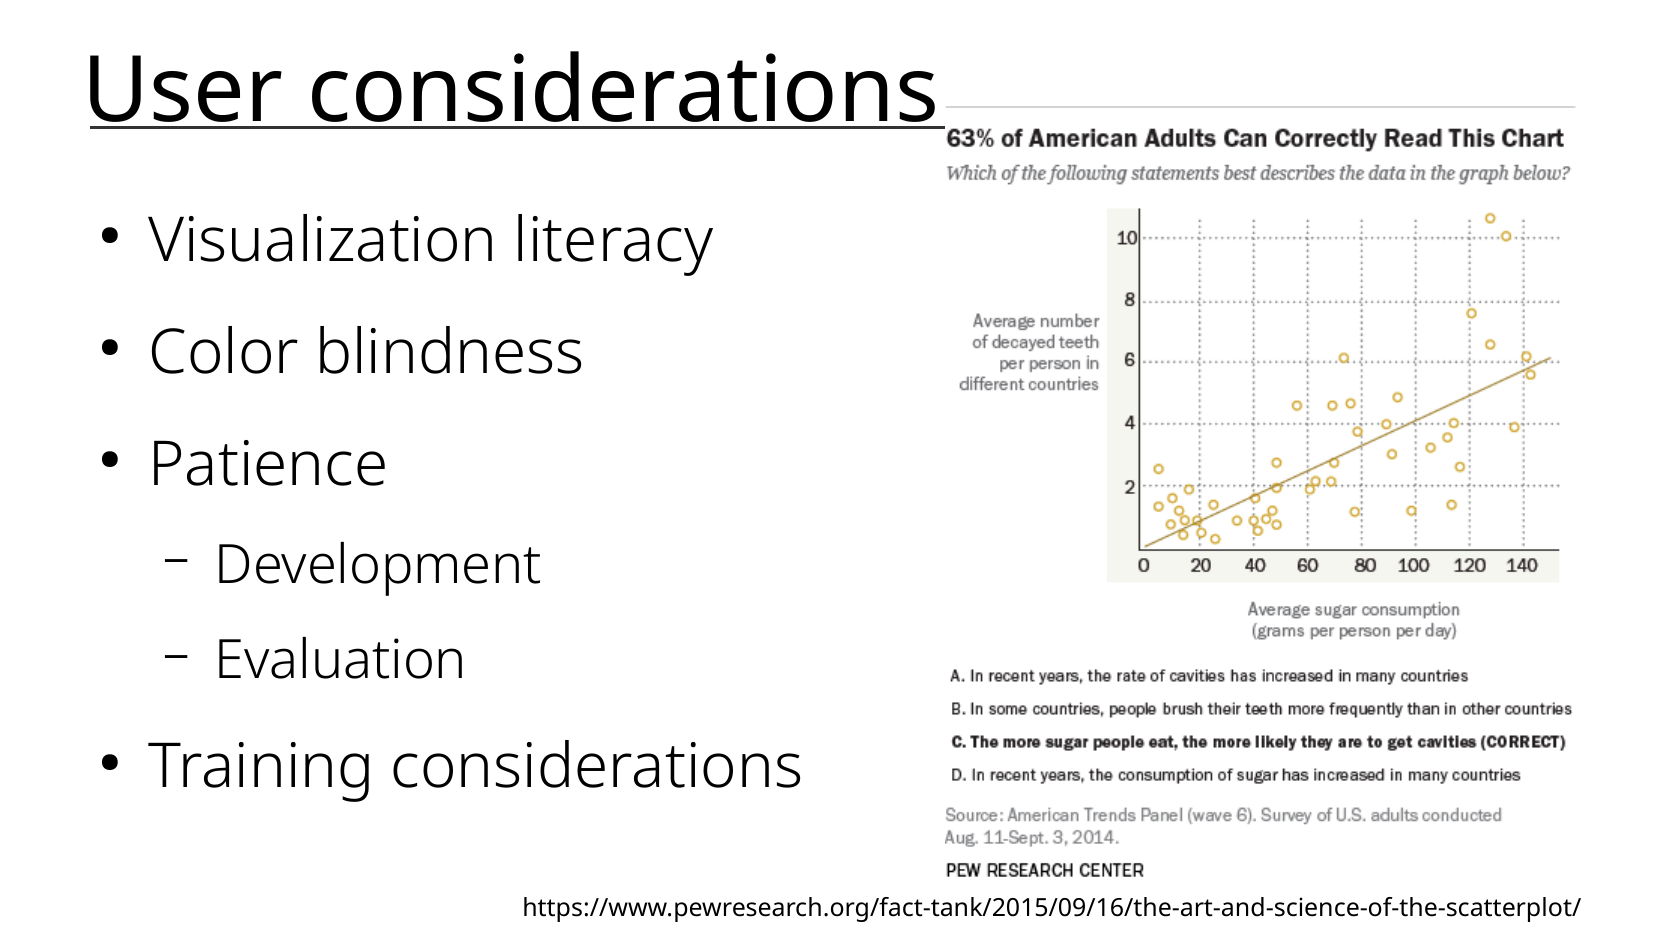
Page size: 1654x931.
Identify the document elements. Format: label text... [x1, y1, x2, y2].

title User considerations [82, 32, 1571, 140]
picture [945, 96, 1576, 881]
text_box https://www.pewresearch.org/fact-tank/2015/09/16/the-art-and-science-of-the-scatterplot/ [507, 881, 1640, 931]
list Visualization literacy Color blindness Patience Development Evaluation Training considerations [82, 195, 945, 811]
